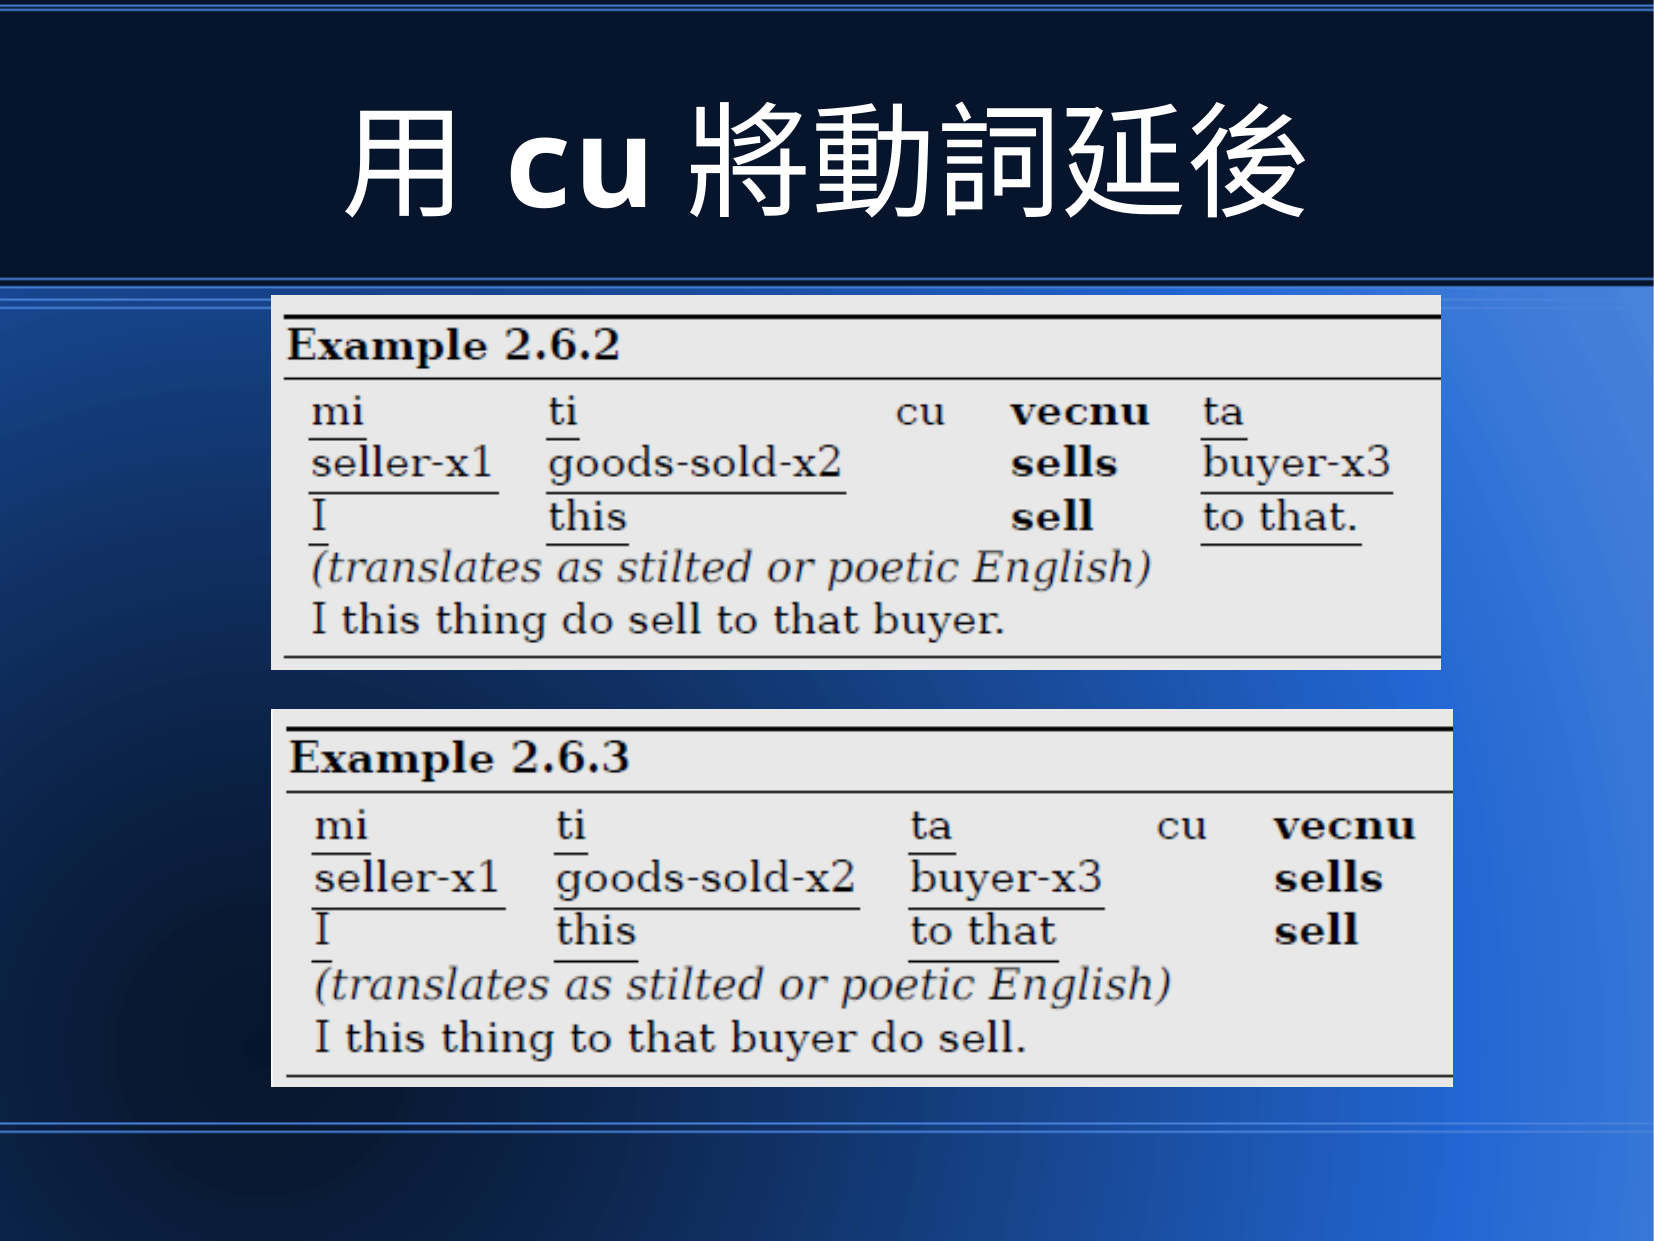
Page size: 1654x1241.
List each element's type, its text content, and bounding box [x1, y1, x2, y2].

title 用cu將動詞延後 [82, 49, 1571, 257]
picture [0, 0, 1654, 1241]
